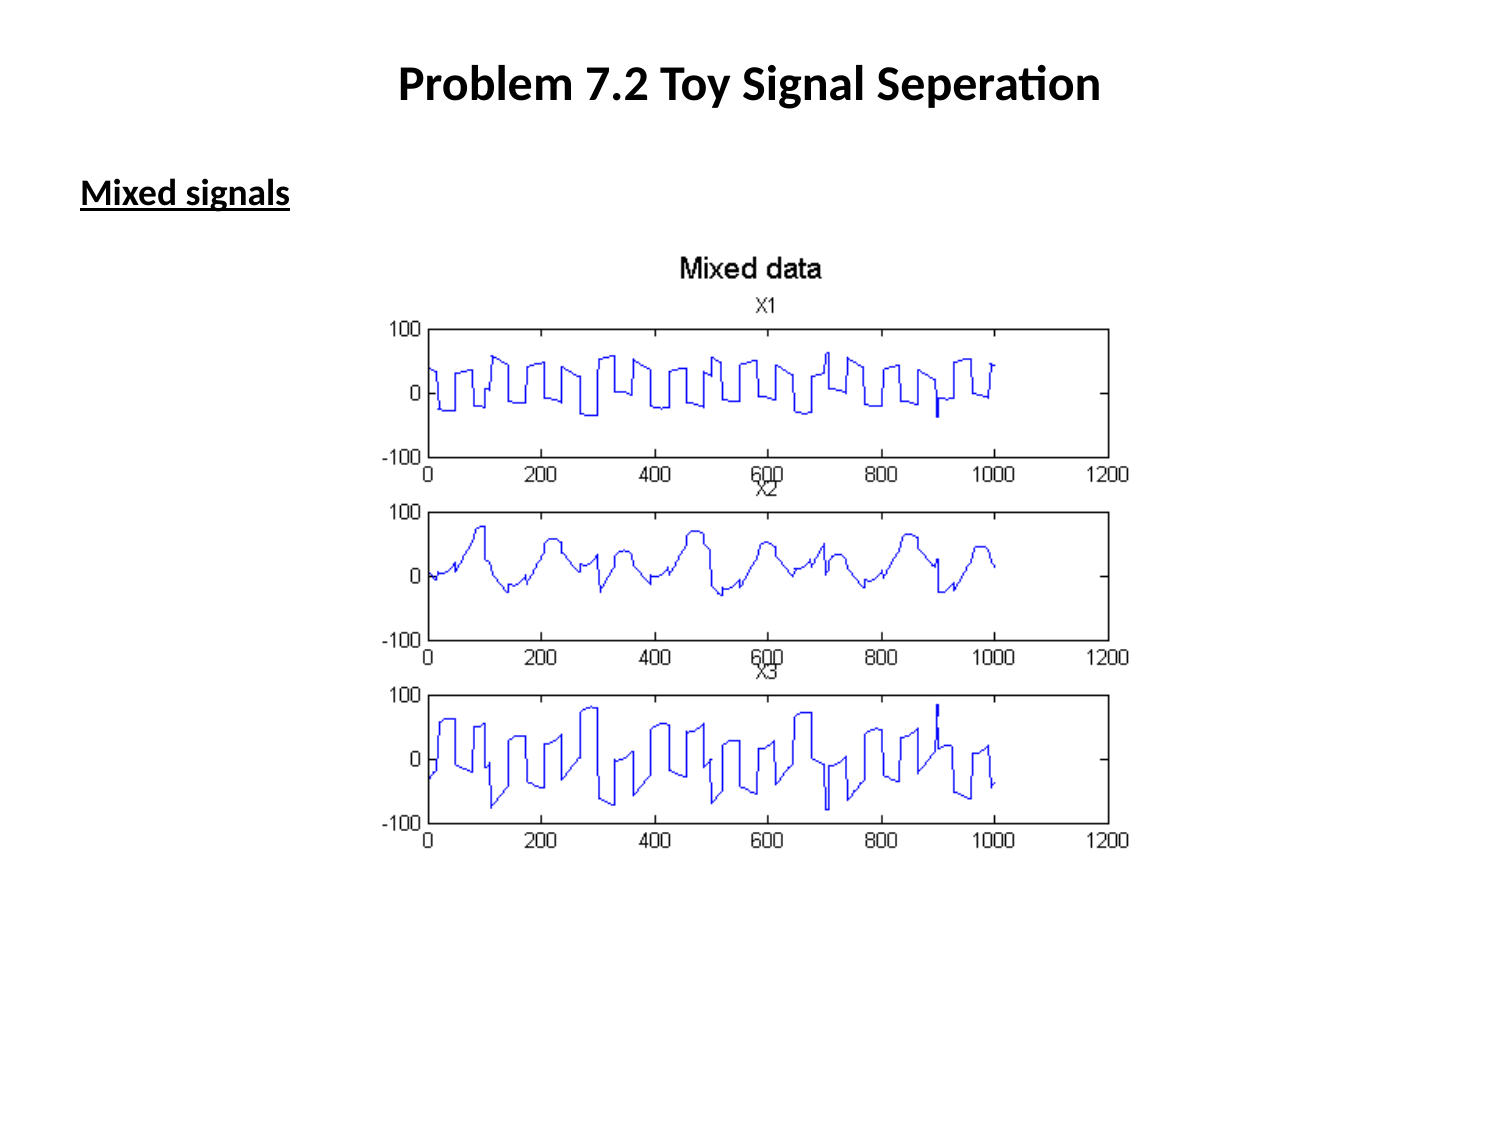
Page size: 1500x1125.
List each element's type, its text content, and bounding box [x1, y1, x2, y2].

text_box Mixed signals [64, 160, 384, 221]
text_box Problem 7.2 Toy Signal Seperation [0, 42, 1500, 118]
picture [314, 235, 1191, 892]
